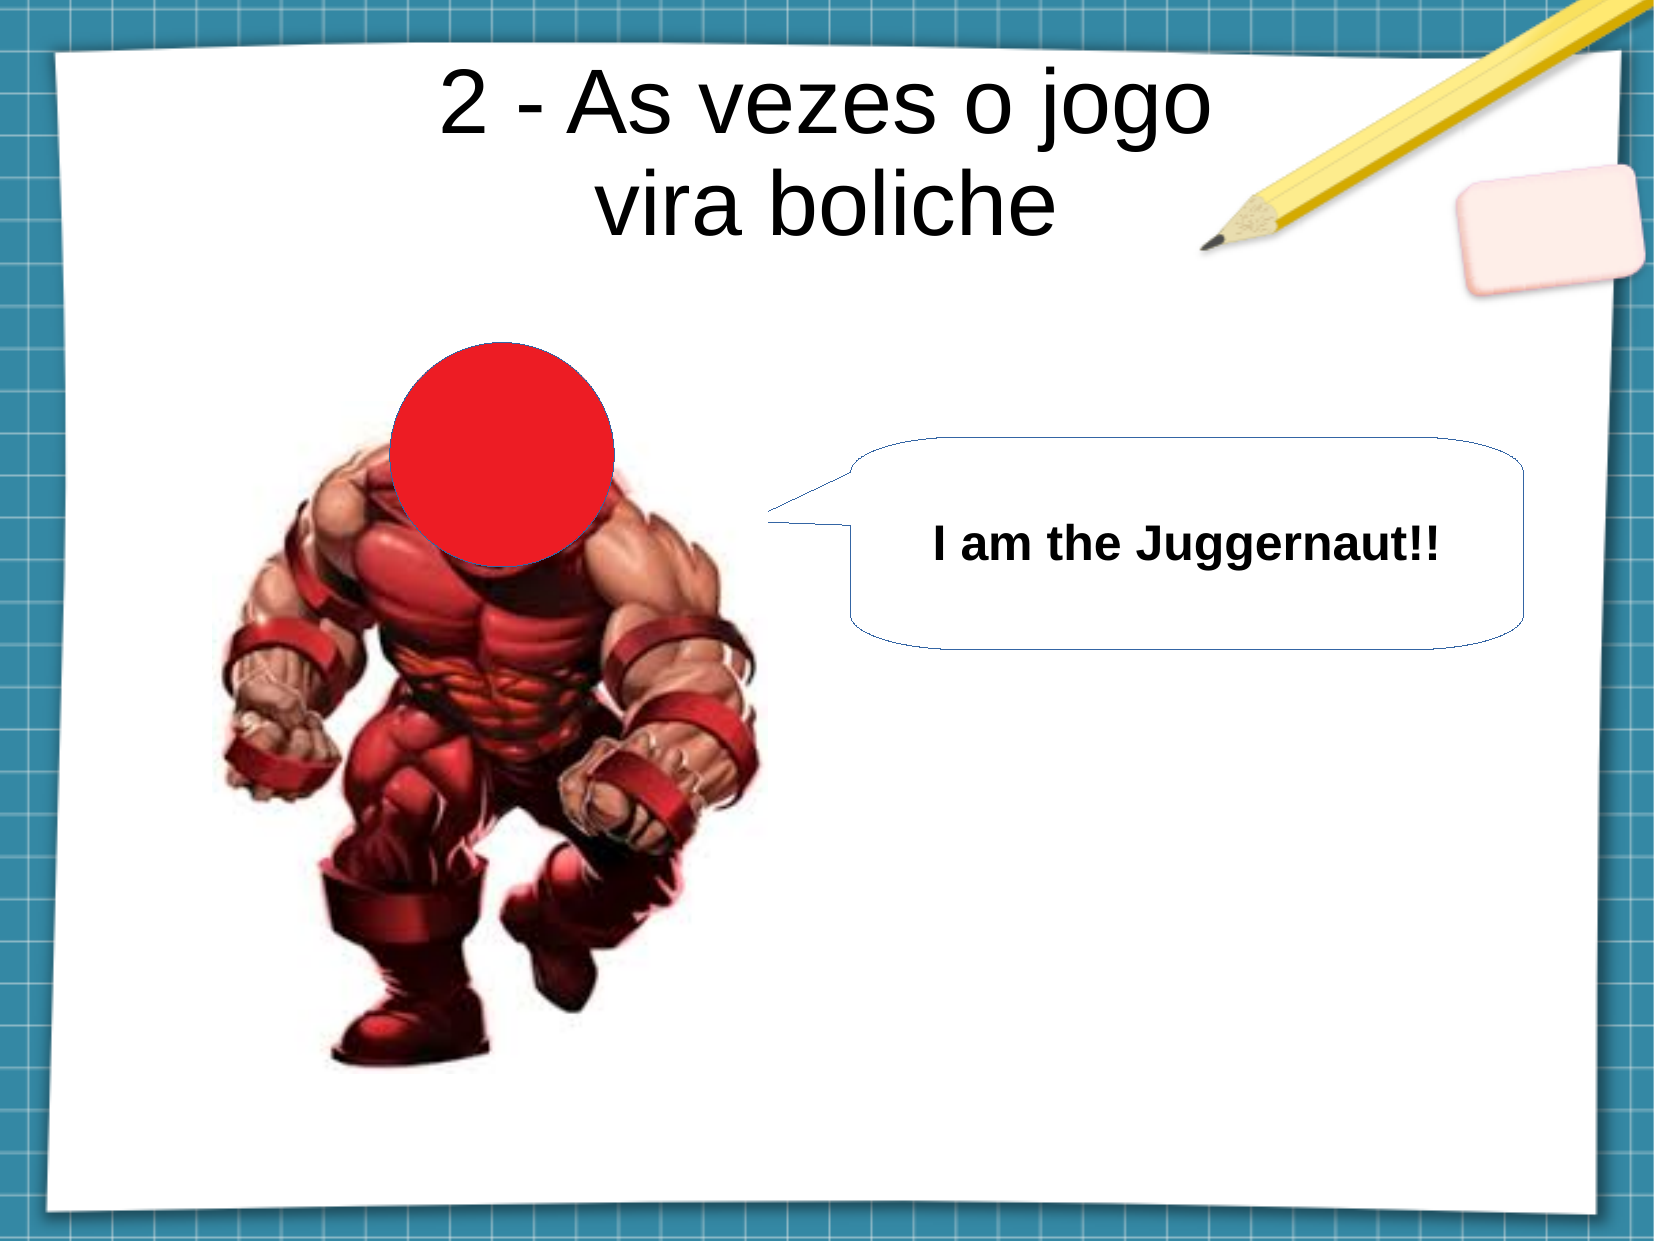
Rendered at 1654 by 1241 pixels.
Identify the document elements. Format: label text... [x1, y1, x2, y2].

picture [0, 0, 1654, 1241]
text_box I am the Juggernaut!! [768, 437, 1524, 650]
text_box [389, 342, 615, 567]
title 2 - As vezes o jogo vira boliche [82, 49, 1571, 257]
